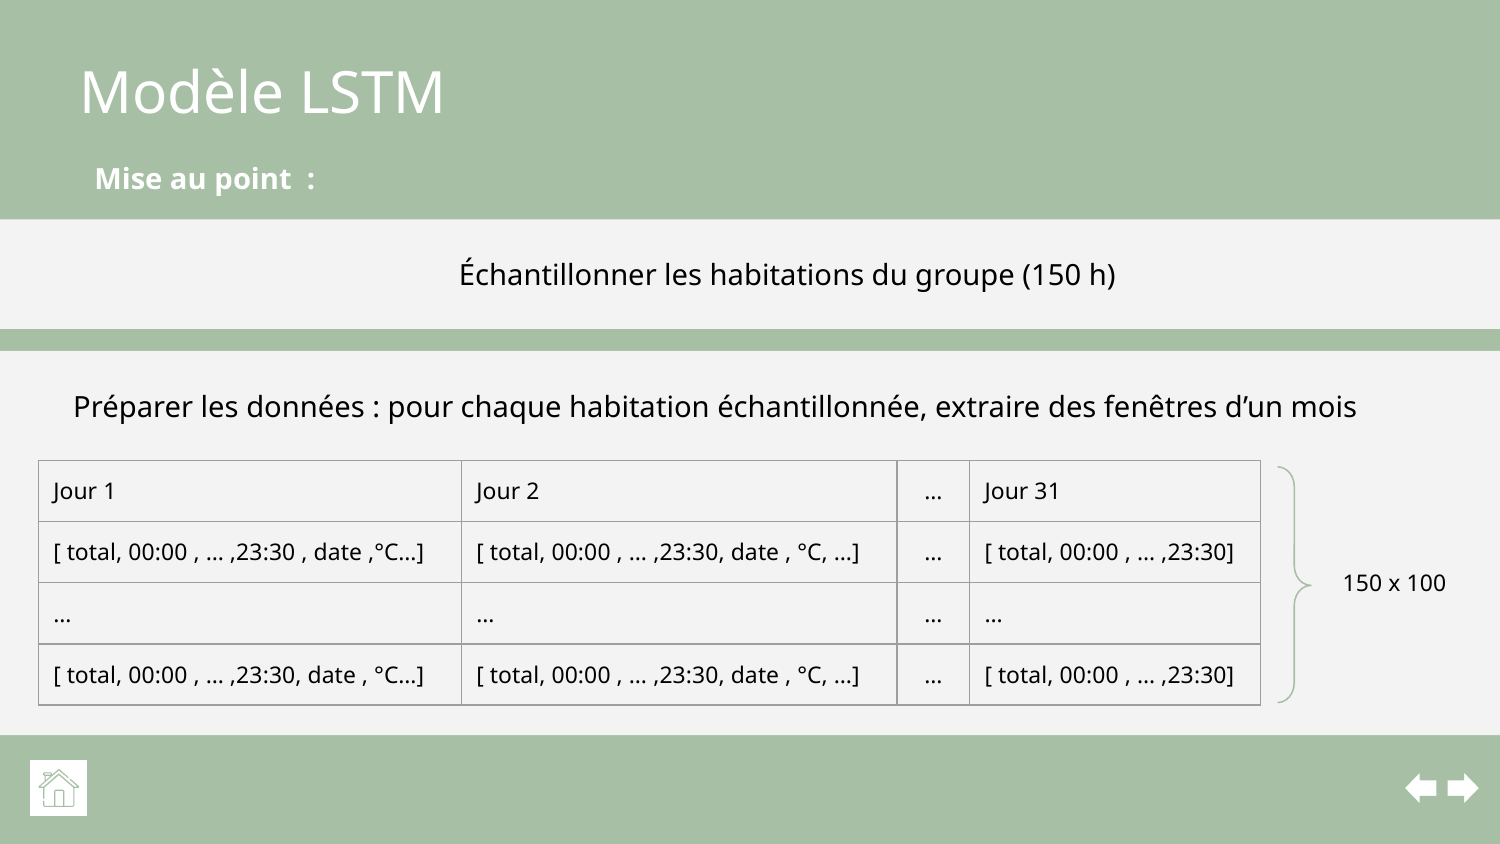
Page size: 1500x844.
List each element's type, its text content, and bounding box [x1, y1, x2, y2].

text_box [29, 758, 88, 818]
table_cell [ total, 00:00 , … ,23:30, date , °C, …] [462, 522, 896, 582]
table_header Jour 2 [462, 461, 896, 521]
table_cell … [898, 583, 969, 643]
subtitle Mise au point : [79, 145, 726, 204]
table_cell … [970, 583, 1260, 643]
title Modèle LSTM [64, 39, 594, 130]
table_cell … [39, 583, 461, 643]
table_cell [ total, 00:00 , … ,23:30, date , °C, …] [462, 645, 896, 704]
table_cell … [898, 645, 969, 704]
table_cell [ total, 00:00 , … ,23:30, date , °C…] [39, 645, 461, 704]
table_header … [898, 461, 969, 521]
text_box [0, 454, 1500, 736]
text_box Échantillonner les habitations du groupe (150 h) [0, 219, 1500, 329]
table_cell … [898, 522, 969, 582]
table_cell [ total, 00:00 , … ,23:30] [970, 522, 1260, 582]
text_box [1403, 771, 1438, 806]
text_box Préparer les données : pour chaque habitation échantillonnée, extraire des fenêtres d’un mois [0, 350, 1500, 454]
table_header Jour 1 [39, 461, 461, 521]
text_box 150 x 100 [1327, 553, 1493, 612]
table_cell [ total, 00:00 , … ,23:30 , date ,°C…] [39, 522, 461, 582]
text_box [1446, 770, 1481, 806]
table_header Jour 31 [970, 461, 1260, 521]
table_cell [ total, 00:00 , … ,23:30] [970, 645, 1260, 704]
table_cell … [462, 583, 896, 643]
